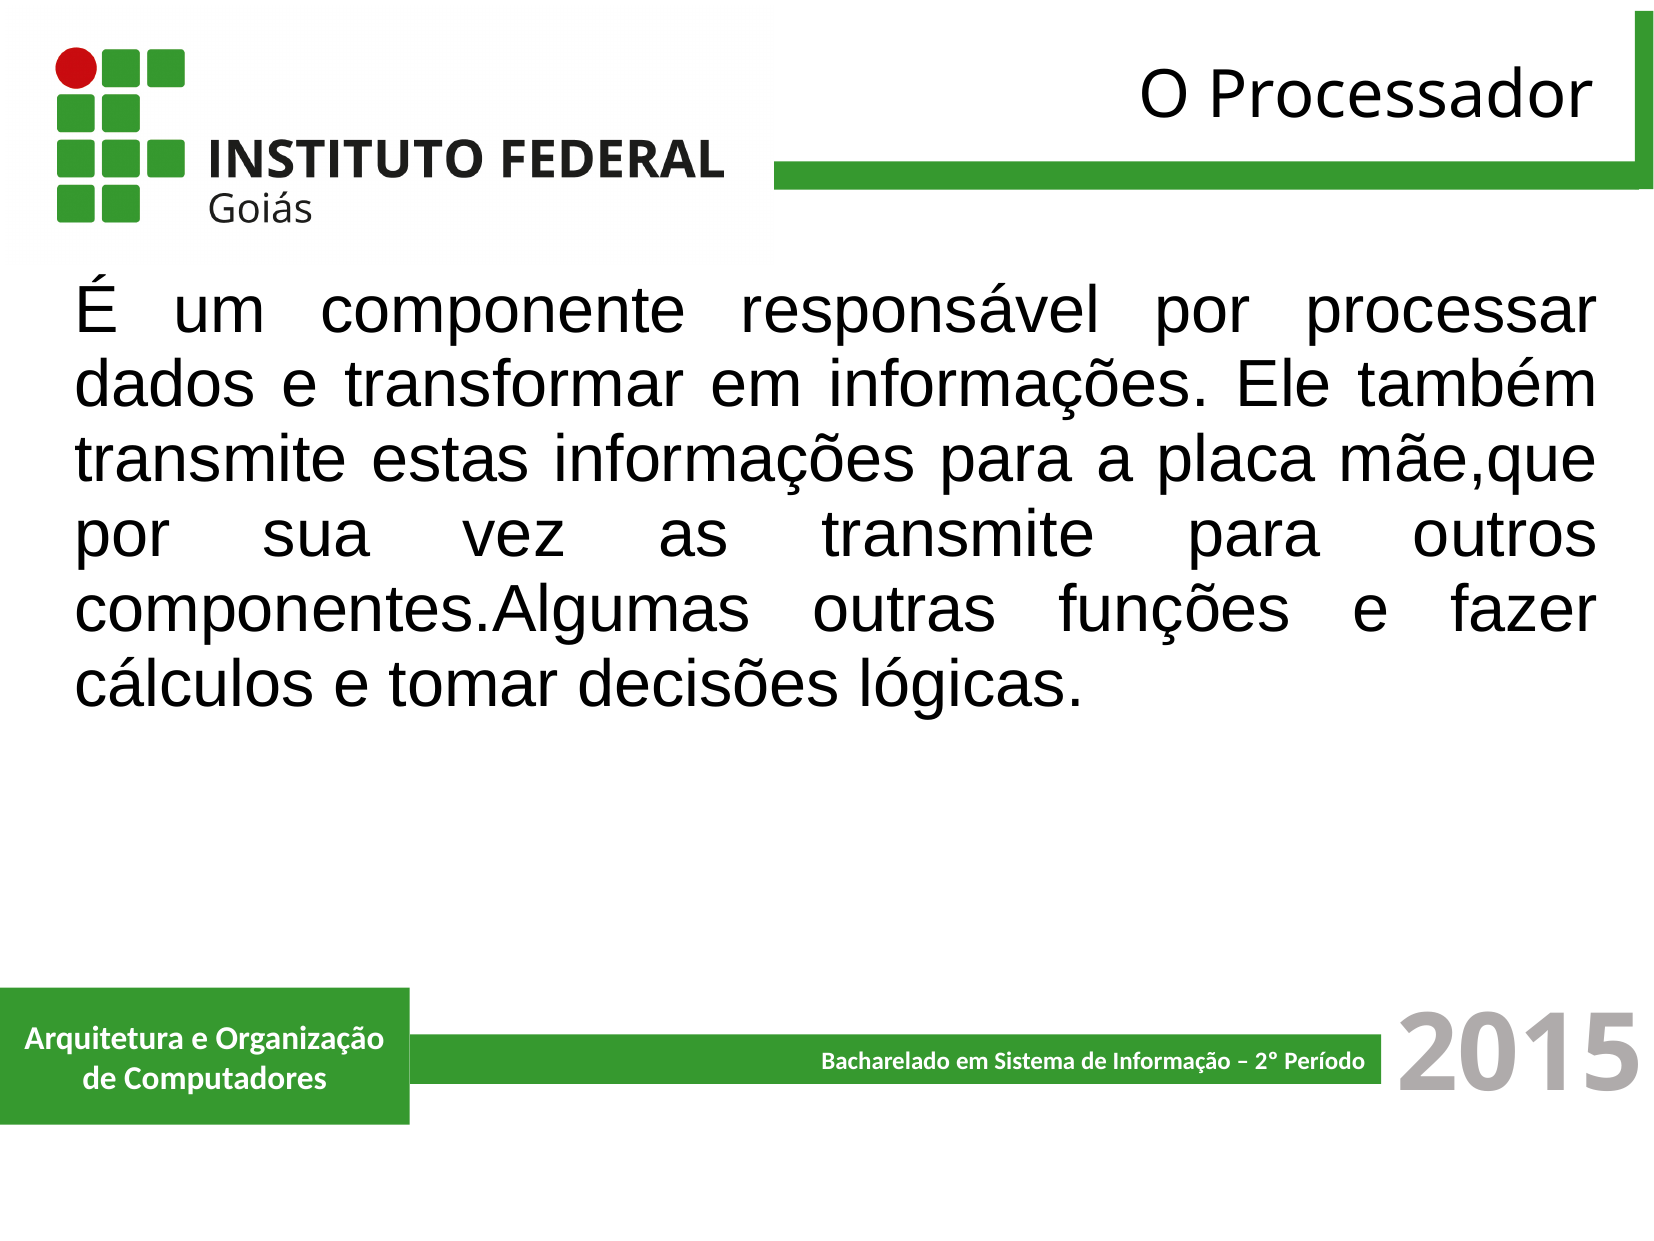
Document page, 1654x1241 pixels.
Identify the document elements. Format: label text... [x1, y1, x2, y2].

picture [5, 5, 774, 265]
text_box Bacharelado em Sistema de Informação – 2º Período [410, 1034, 1382, 1084]
text_box [774, 10, 1654, 190]
text_box Arquitetura e Organização de Computadores [0, 987, 410, 1125]
text_box 2015 [1381, 975, 1648, 1125]
text_box É um componente responsável por processar dados e transformar em informações. Ele também transmite estas informações para a placa mãe,que por sua vez as transmite para outros componentes.Algumas outras funções e fazer cálculos e tomar decisões lógicas. [59, 264, 1615, 940]
text_box O Processador [860, 42, 1610, 138]
